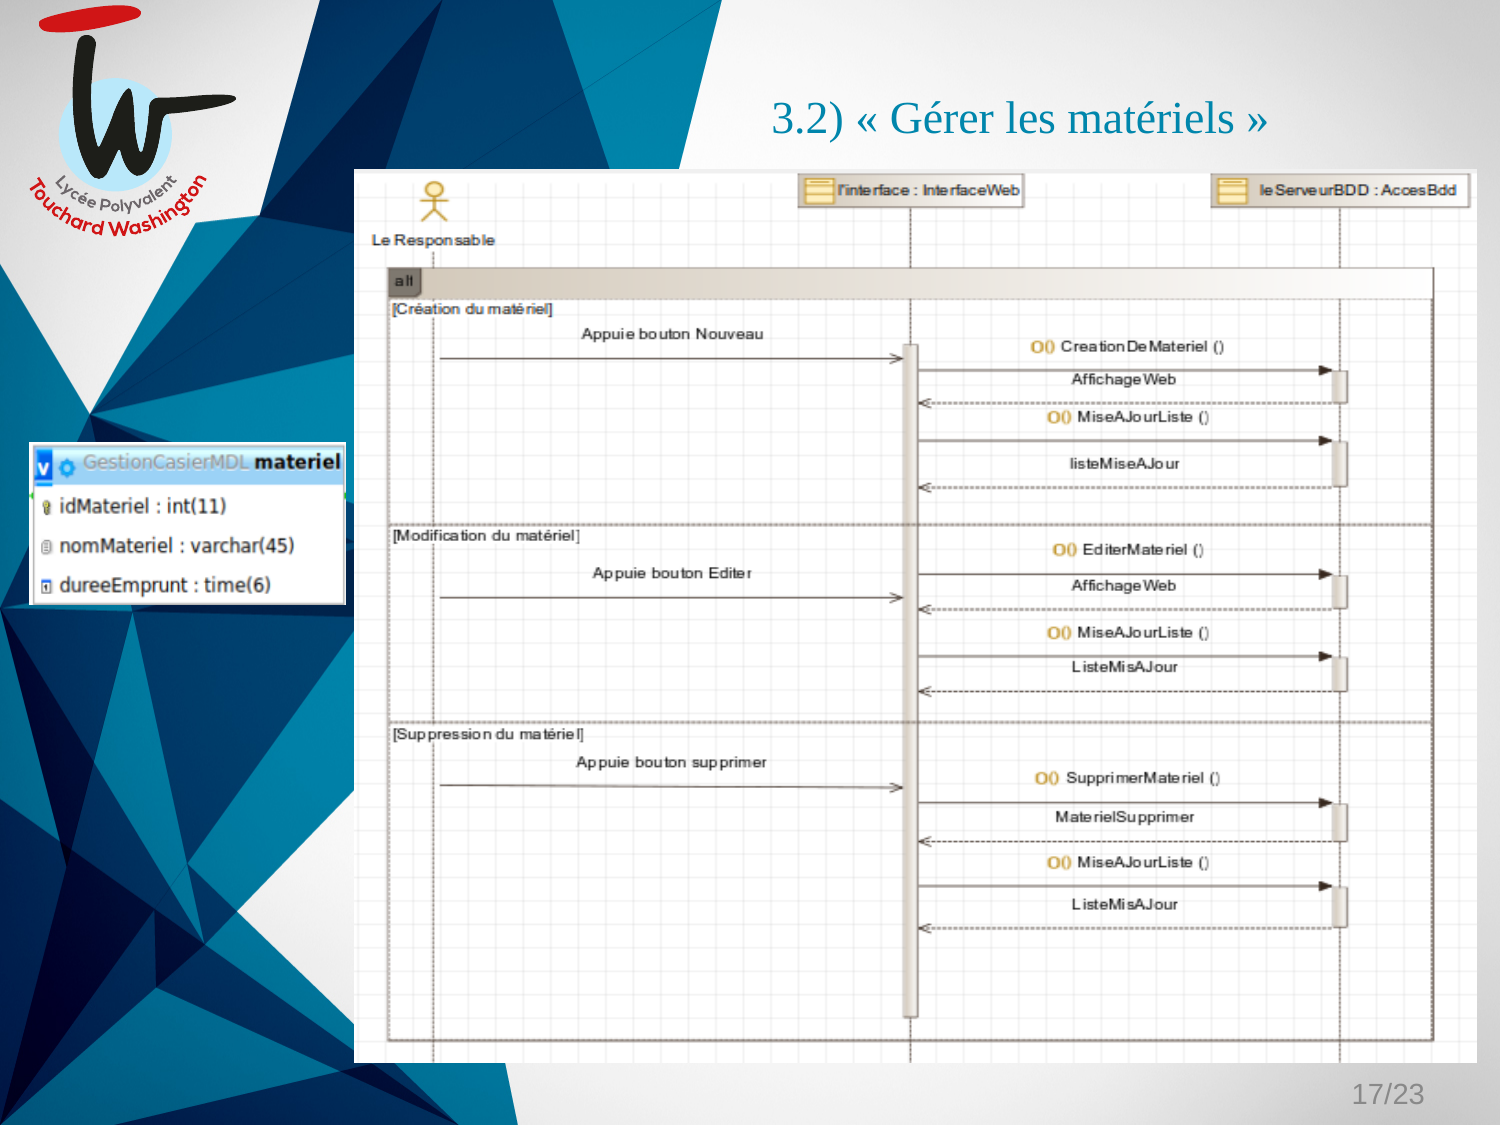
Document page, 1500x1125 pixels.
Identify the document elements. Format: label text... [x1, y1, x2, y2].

title 3.2) « Gérer les matériels » [346, 29, 1270, 207]
picture [0, 0, 1500, 1125]
